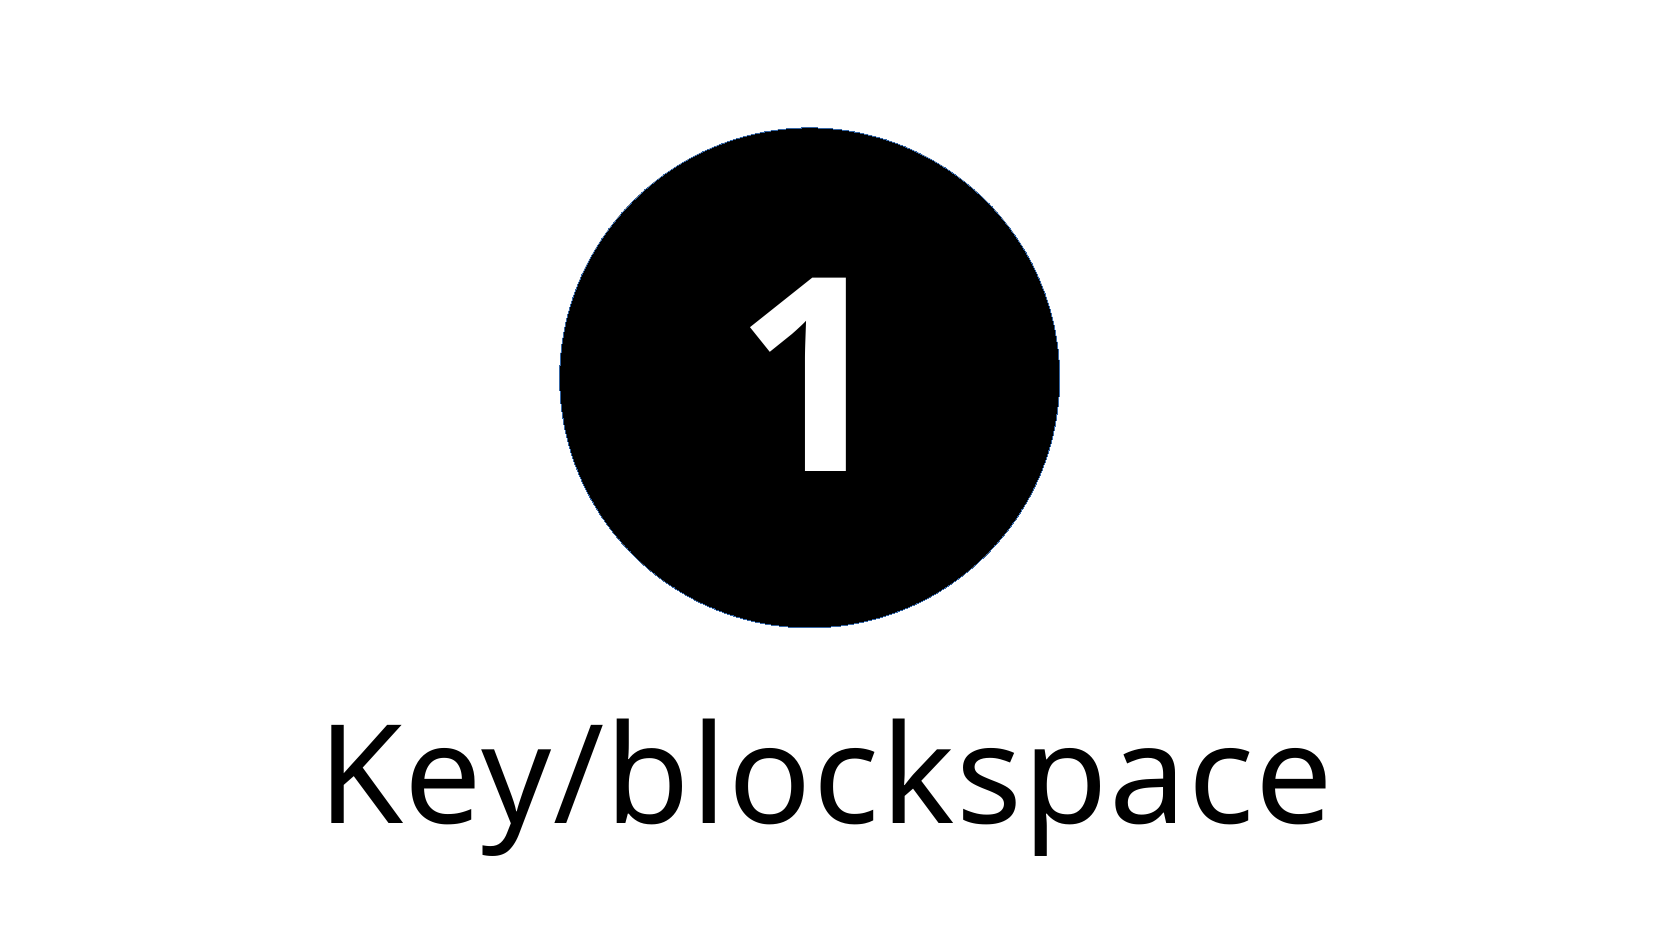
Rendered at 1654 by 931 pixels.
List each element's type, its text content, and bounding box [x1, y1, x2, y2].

text_box [559, 215, 620, 541]
title 1 [620, 139, 1003, 593]
text_box [1003, 219, 1060, 537]
title Key/blockspace [127, 686, 1527, 854]
text_box [735, 127, 884, 139]
text_box [682, 593, 938, 628]
